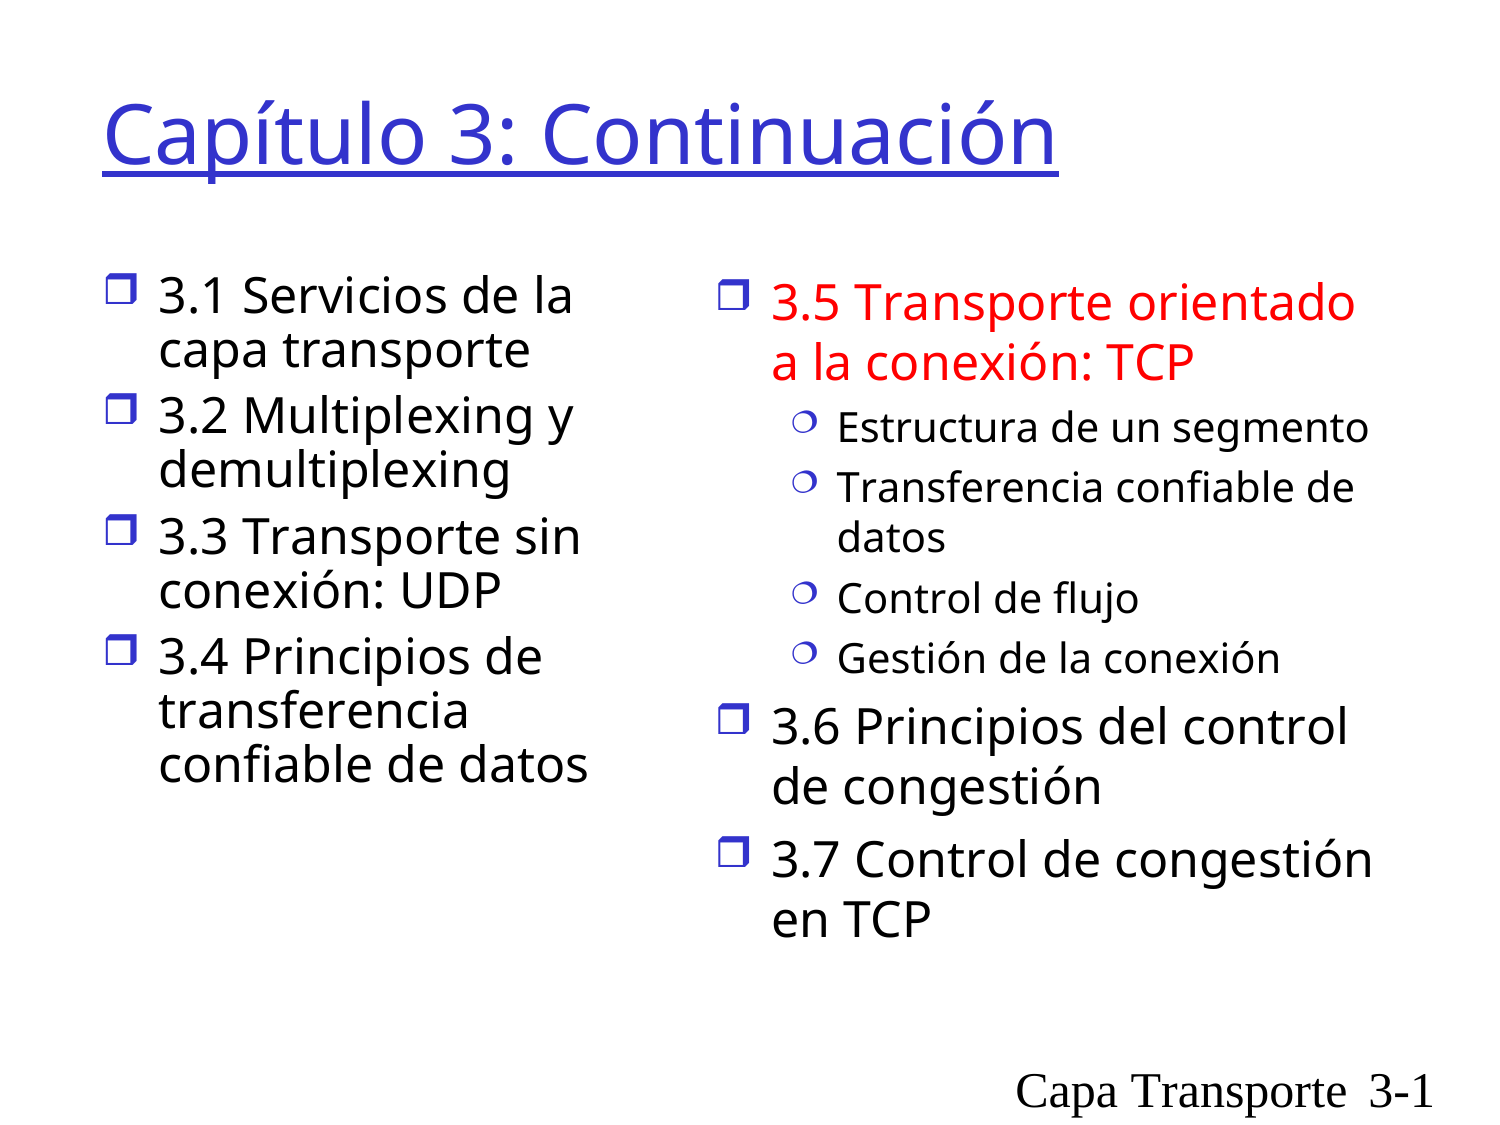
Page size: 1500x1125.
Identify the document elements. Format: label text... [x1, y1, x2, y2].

list 3.1 Servicios de la capa transporte 3.2 Multiplexing y demultiplexing 3.3 Transporte sin conexión: UDP 3.4 Principios de transferencia confiable de datos [87, 262, 699, 1026]
title Capítulo 3: Continuación [87, 37, 1363, 225]
list 3.5 Transporte orientado a la conexión: TCP Estructura de un segmento Transferencia confiable de datos Control de flujo Gestión de la conexión 3.6 Principios del control de congestión 3.7 Control de congestión en TCP [699, 262, 1403, 1026]
